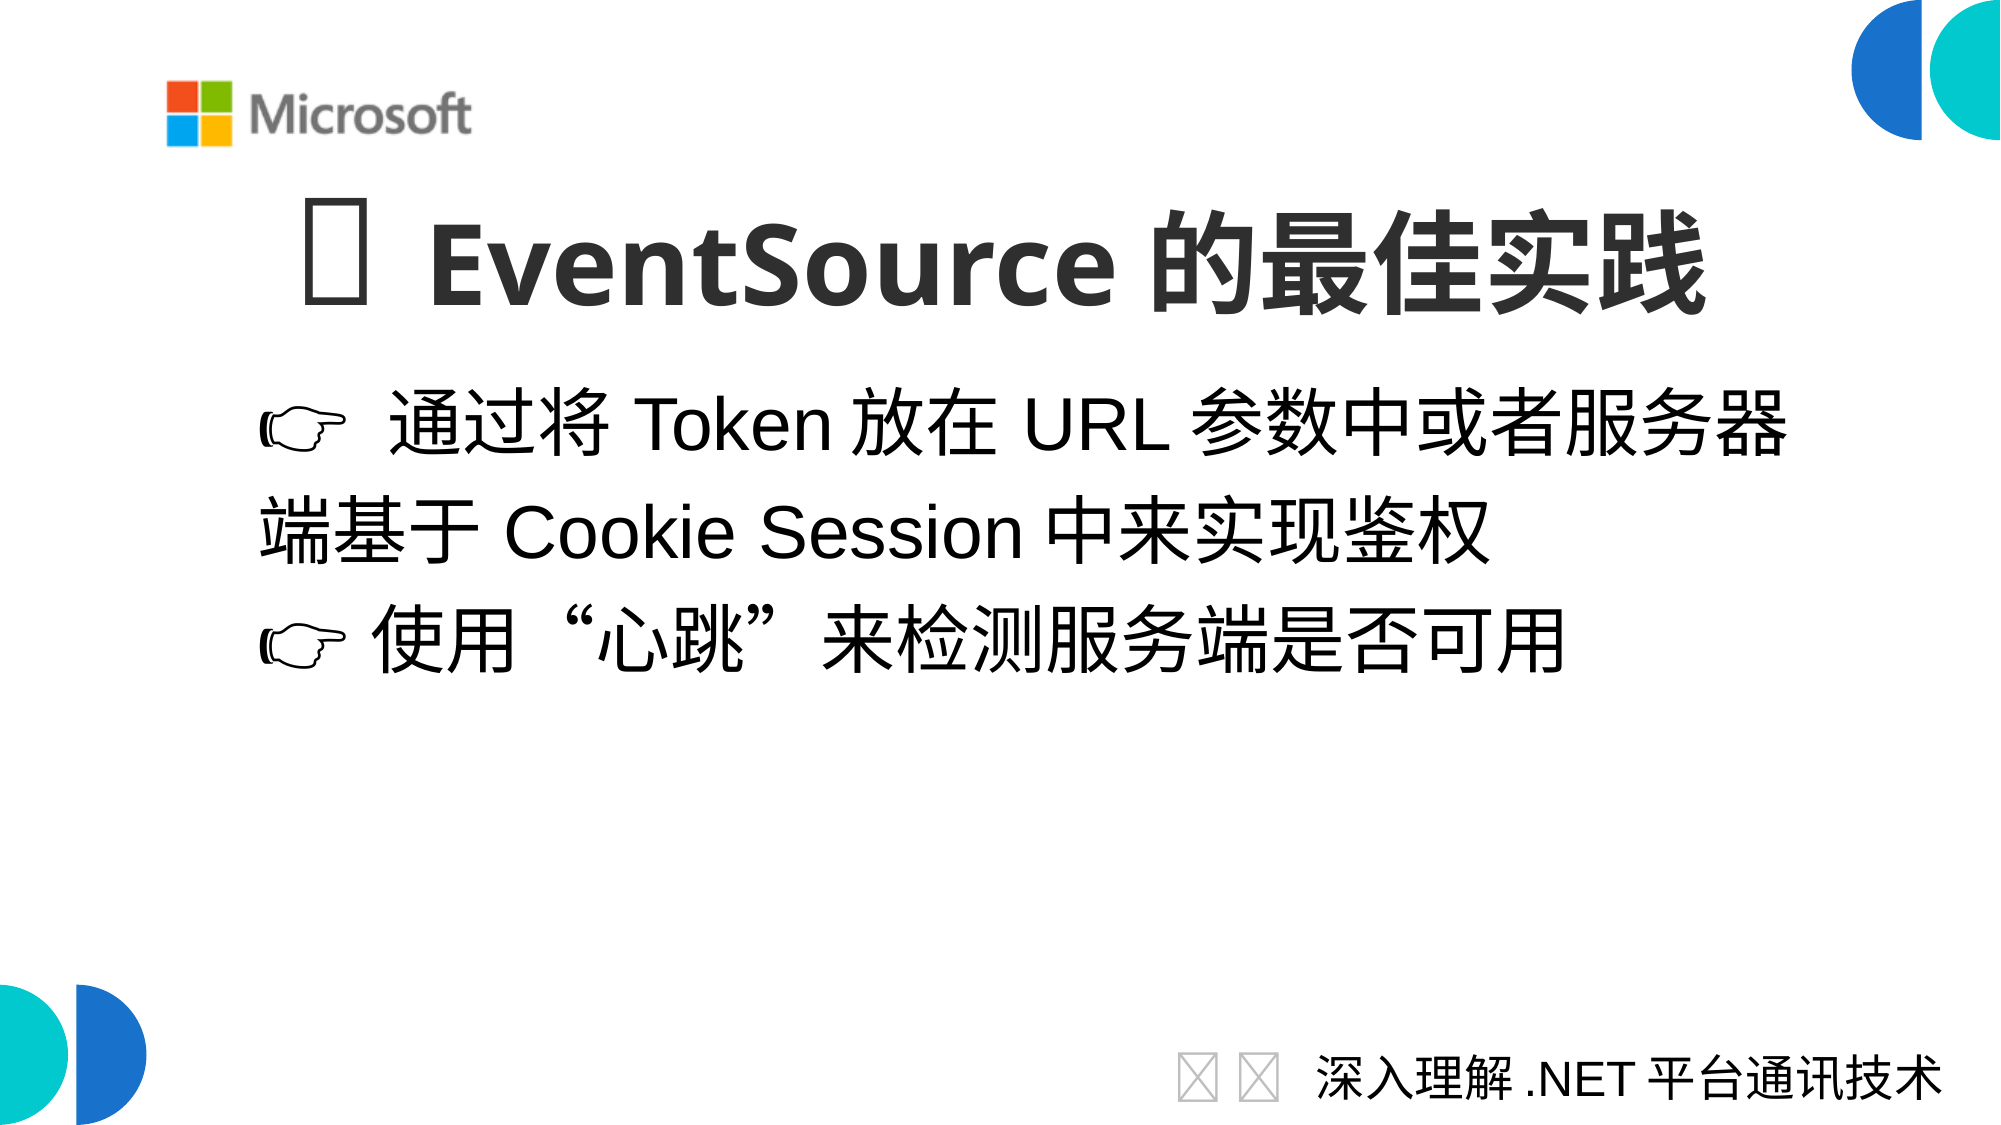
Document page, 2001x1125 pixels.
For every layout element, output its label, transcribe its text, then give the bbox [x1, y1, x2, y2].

title 🚀 EventSource的最佳实践 [138, 145, 1862, 332]
picture [85, 41, 552, 189]
text_box 👉 通过将Token放在URL参数中或者服务器端基于Cookie Session中来实现鉴权 👉使用“心跳”来检测服务端是否可用 [242, 356, 1837, 866]
subtitle 🚀 🚀 深入理解.NET平台通讯技术 [1173, 1046, 1952, 1107]
text_box [1702, 6, 2001, 160]
